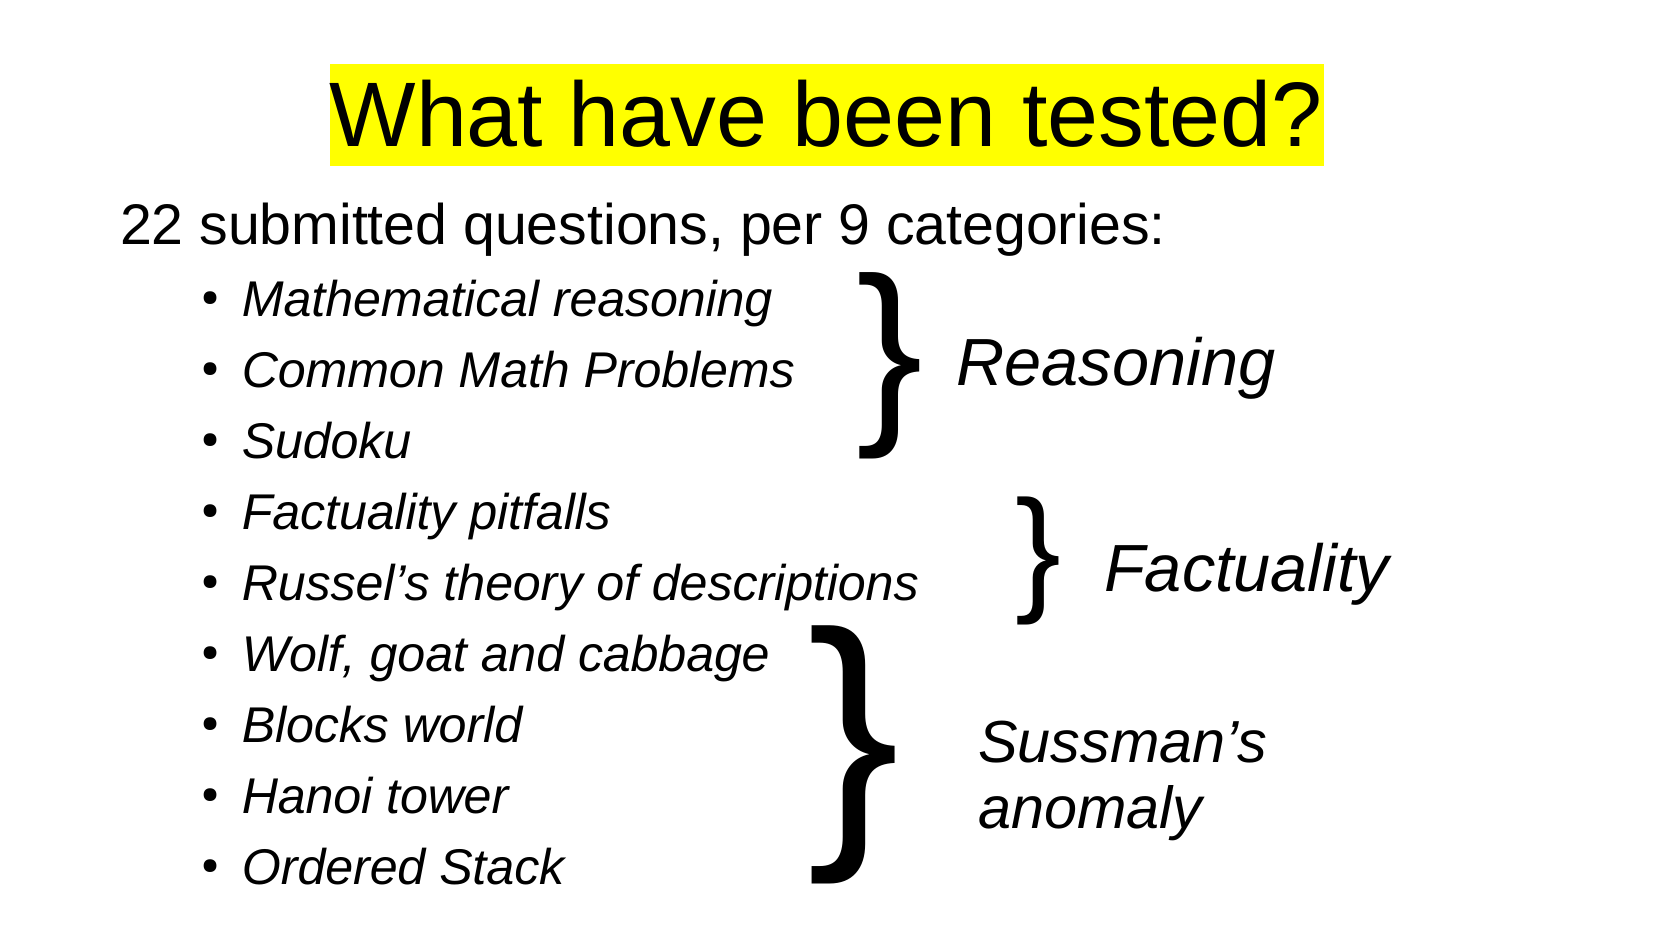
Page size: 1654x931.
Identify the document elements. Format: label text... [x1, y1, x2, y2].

list Sussman’s anomaly [915, 708, 1388, 842]
list Factuality [1033, 531, 1477, 635]
list } [767, 236, 1034, 473]
list } [944, 472, 1093, 650]
list } [708, 575, 1004, 886]
title What have been tested? [82, 37, 1571, 193]
list 22 submitted questions, per 9 categories: Mathematical reasoning Common Math Problems Sudoku Factuality pitfalls Russel’s theory of descriptions Wolf, goat and cabbage Blocks world Hanoi tower Ordered Stack [59, 192, 1477, 902]
list Reasoning [885, 324, 1329, 428]
